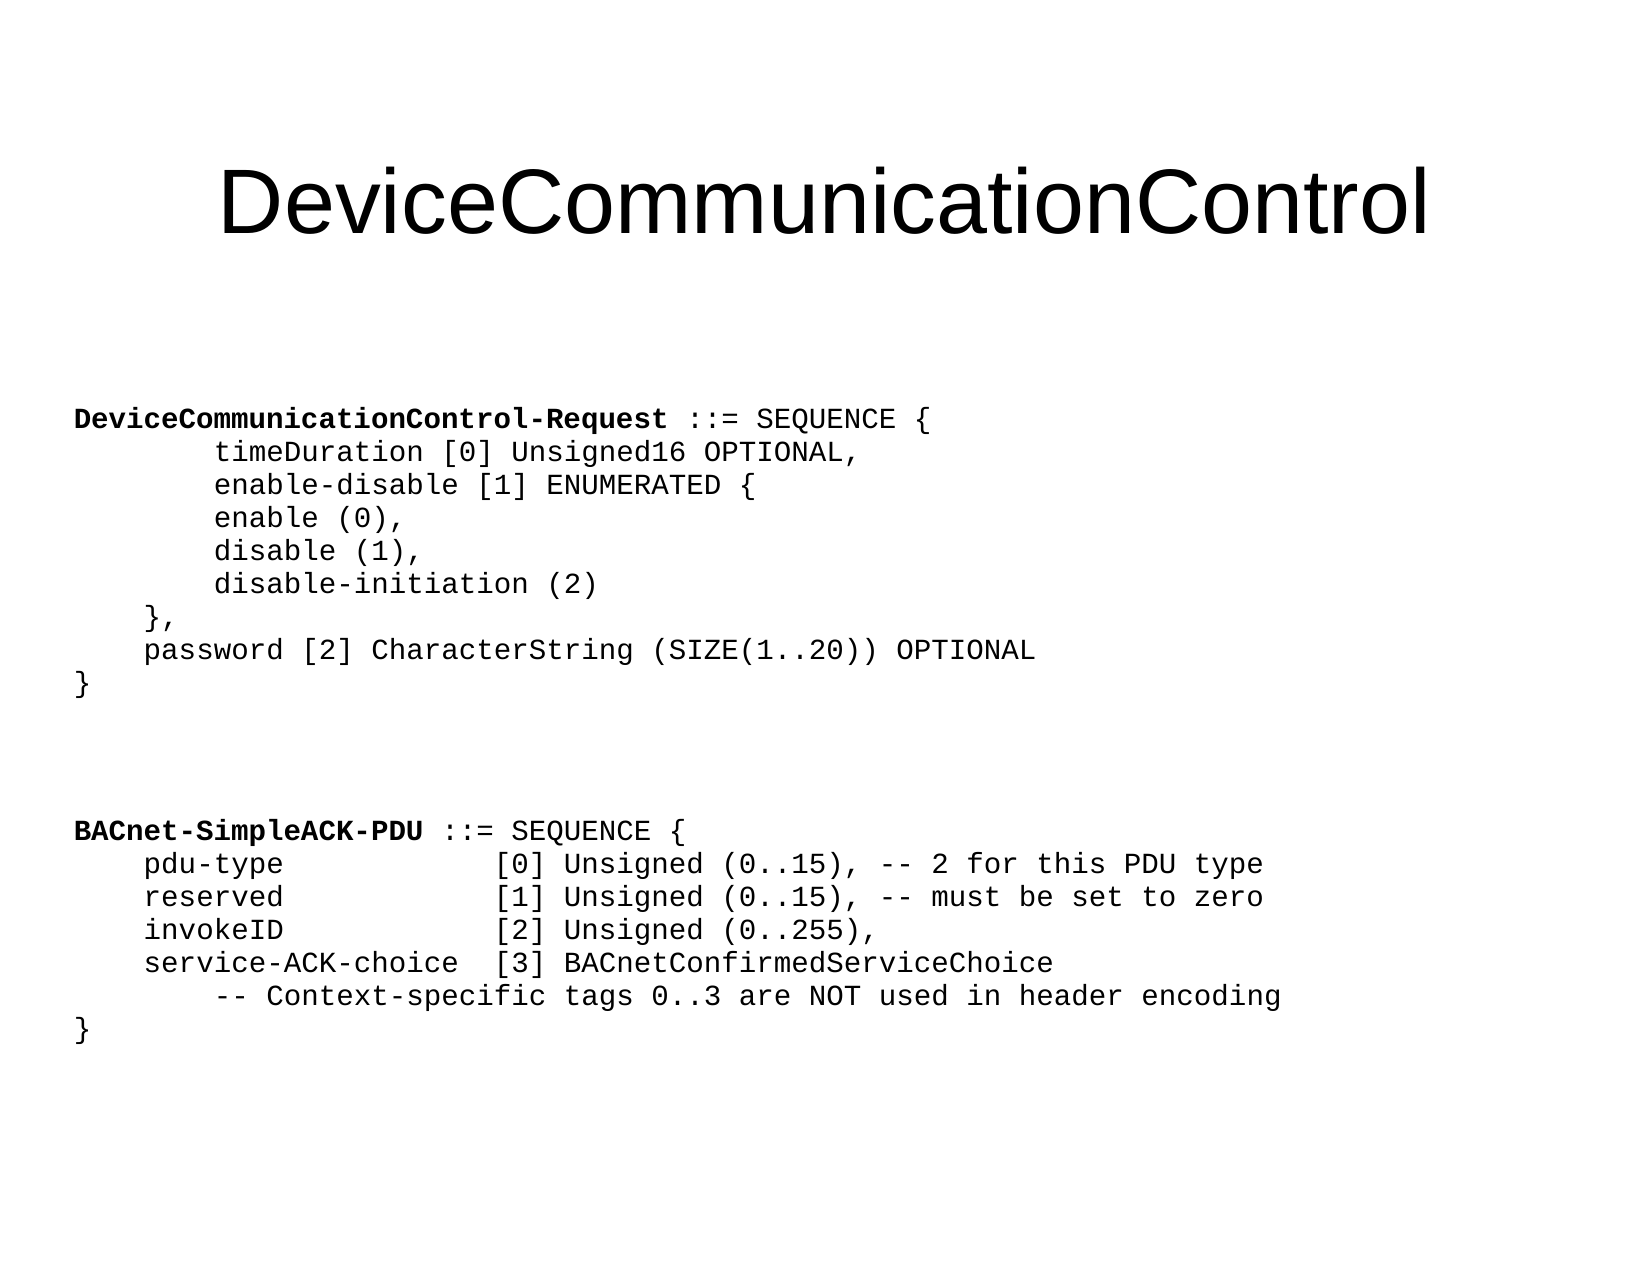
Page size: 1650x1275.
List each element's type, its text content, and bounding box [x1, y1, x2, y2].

text_box DeviceCommunicationControl-Request ::= SEQUENCE { timeDuration [0] Unsigned16 OPTIONAL, enable-disable [1] ENUMERATED { enable (0), disable (1), disable-initiation (2) }, password [2] CharacterString (SIZE(1..20)) OPTIONAL } [59, 396, 1591, 695]
text_box BACnet-SimpleACK-PDU ::= SEQUENCE { pdu-type [0] Unsigned (0..15), -- 2 for this PDU type reserved [1] Unsigned (0..15), -- must be set to zero invokeID [2] Unsigned (0..255), service-ACK-choice [3] BACnetConfirmedServiceChoice -- Context-specific tags 0..3 are NOT used in header encoding } [59, 809, 1591, 1118]
title DeviceCommunicationControl [135, 105, 1515, 299]
